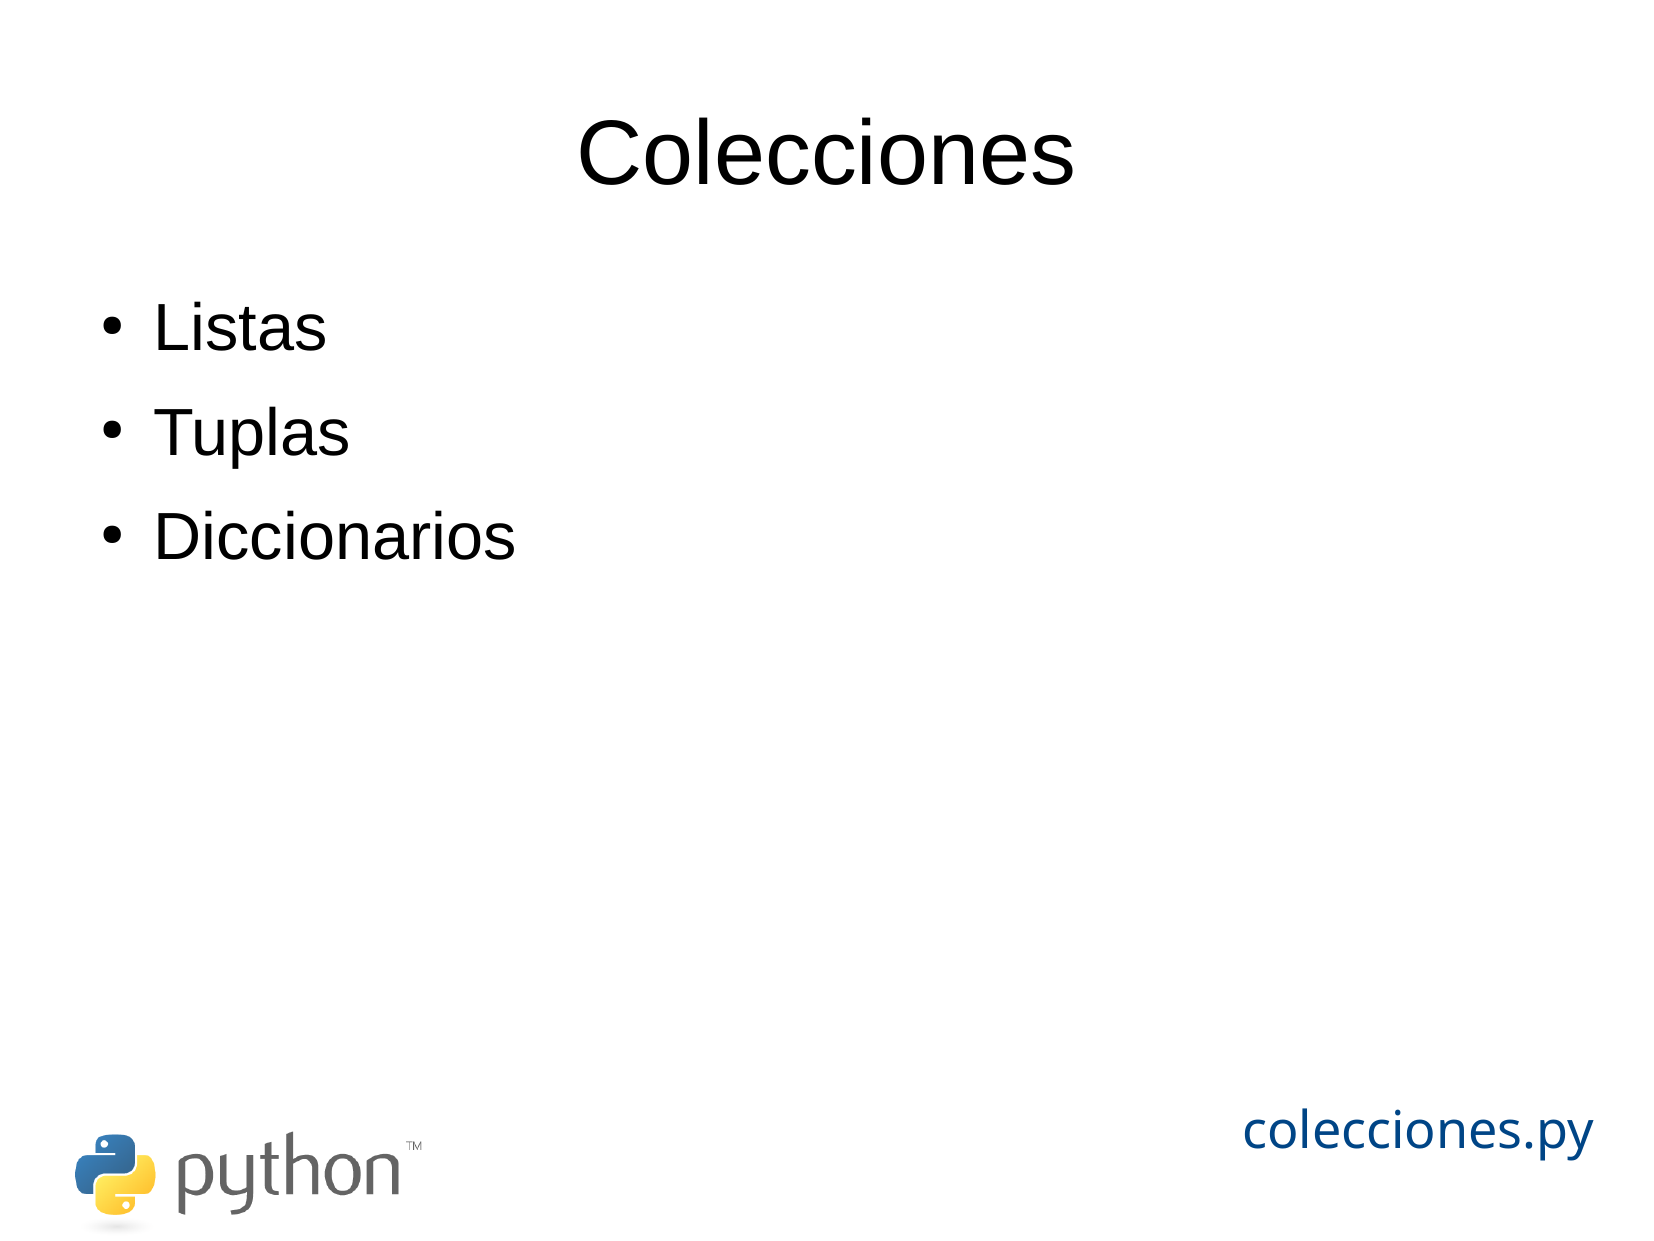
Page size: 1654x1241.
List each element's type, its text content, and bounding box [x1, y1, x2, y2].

picture [17, 1110, 455, 1241]
list Listas Tuplas Diccionarios [82, 290, 809, 1109]
title Colecciones [82, 49, 1571, 257]
list colecciones.py [472, 1092, 1595, 1182]
